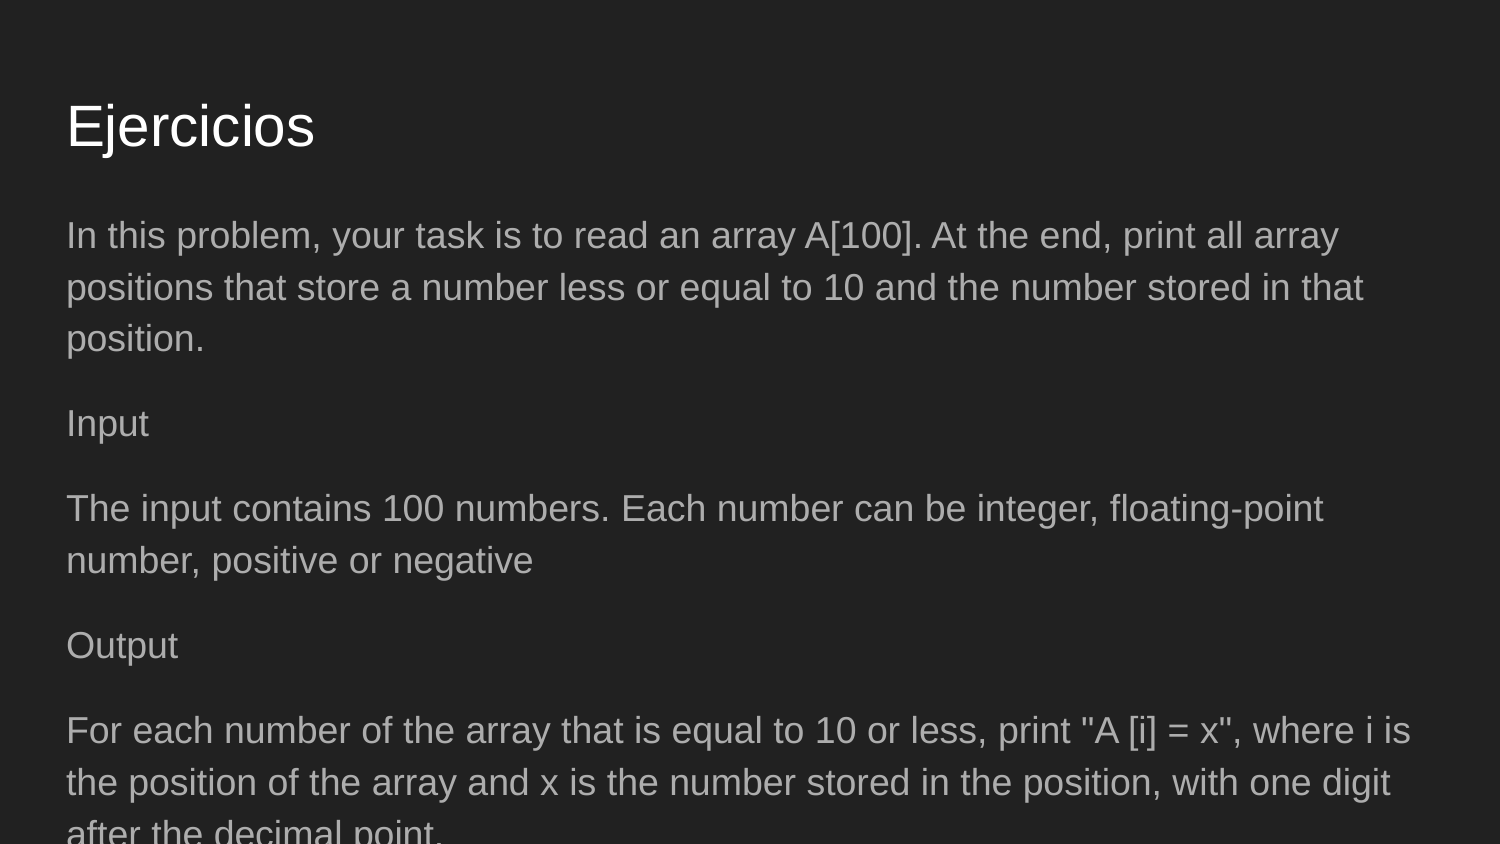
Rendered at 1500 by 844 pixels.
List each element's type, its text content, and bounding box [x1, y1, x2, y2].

title Ejercicios [51, 72, 1449, 167]
list In this problem, your task is to read an array A[100]. At the end, print all array positions that store a number less or equal to 10 and the number stored in that position. Input The input contains 100 numbers. Each number can be integer, floating-point number, positive or negative Output For each number of the array that is equal to 10 or less, print "A [i] = x", where i is the position of the array and x is the number stored in the position, with one digit after the decimal point. [51, 189, 1449, 750]
